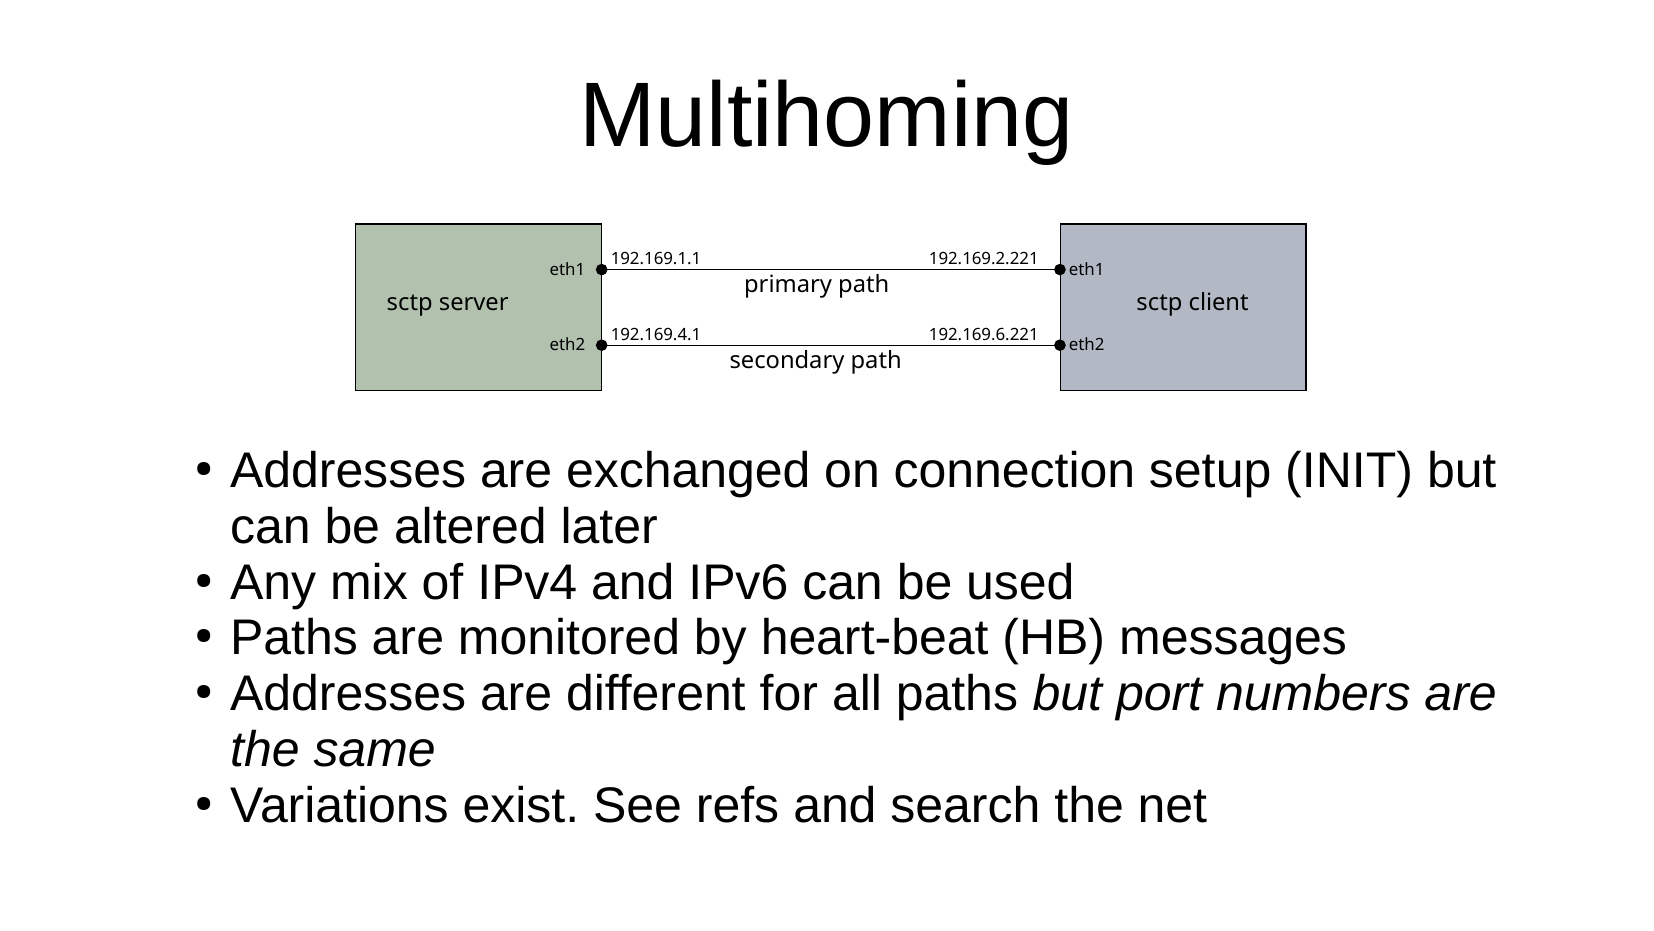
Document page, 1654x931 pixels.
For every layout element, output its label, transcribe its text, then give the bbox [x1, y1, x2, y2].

text_box Addresses are exchanged on connection setup (INIT) but can be altered later Any mix of IPv4 and IPv6 can be used Paths are monitored by heart-beat (HB) messages Addresses are different for all paths but port numbers are the same Variations exist. See refs and search the net [180, 435, 1516, 841]
title Multihoming [82, 37, 1571, 193]
picture [341, 210, 1321, 405]
